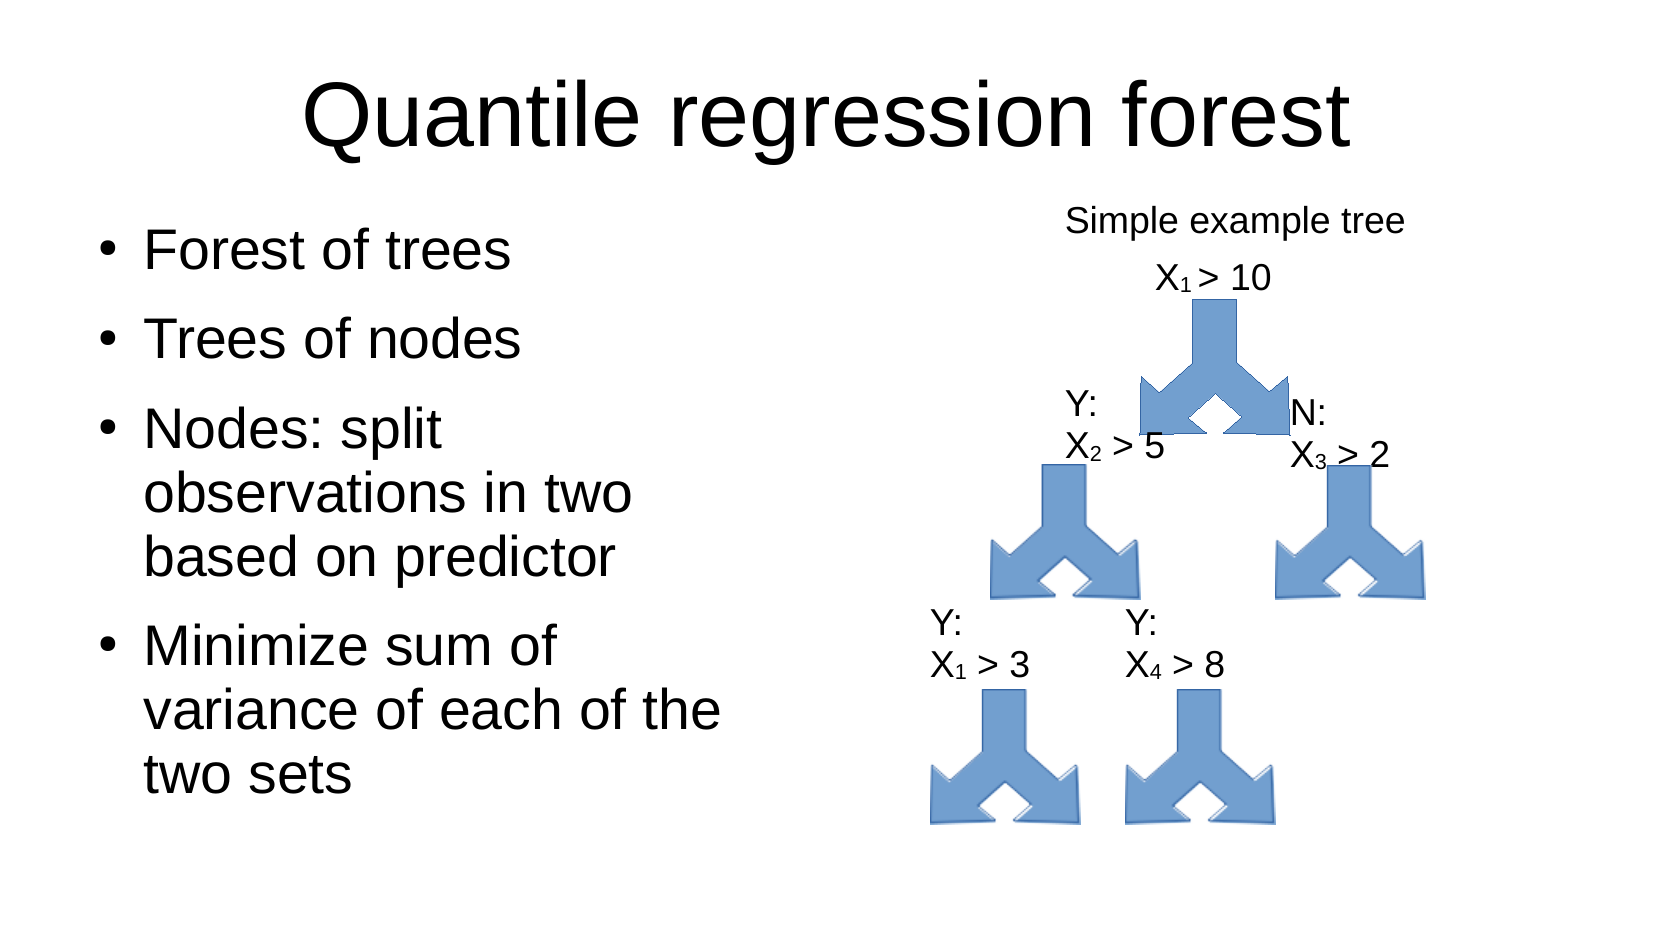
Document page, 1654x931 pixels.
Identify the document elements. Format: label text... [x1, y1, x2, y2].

picture [930, 689, 1081, 825]
title Quantile regression forest [82, 37, 1571, 180]
text_box N: X3 > 2 [1275, 383, 1406, 465]
text_box X1 > 10 [1140, 250, 1321, 361]
picture [1275, 465, 1426, 601]
text_box [45, 180, 1591, 251]
text_box Y: X2 > 5 [1050, 375, 1181, 487]
text_box Simple example tree [1050, 192, 1421, 250]
text_box Y: X1 > 3 [915, 593, 1046, 706]
list Forest of trees Trees of nodes Nodes: split observations in two based on predictor Minimize sum of variance of each of the two sets [82, 251, 736, 811]
picture [990, 464, 1141, 600]
text_box [1178, 361, 1275, 435]
picture [1125, 689, 1276, 825]
text_box Y: X4 > 8 [1110, 593, 1241, 706]
text_box [1279, 376, 1289, 383]
